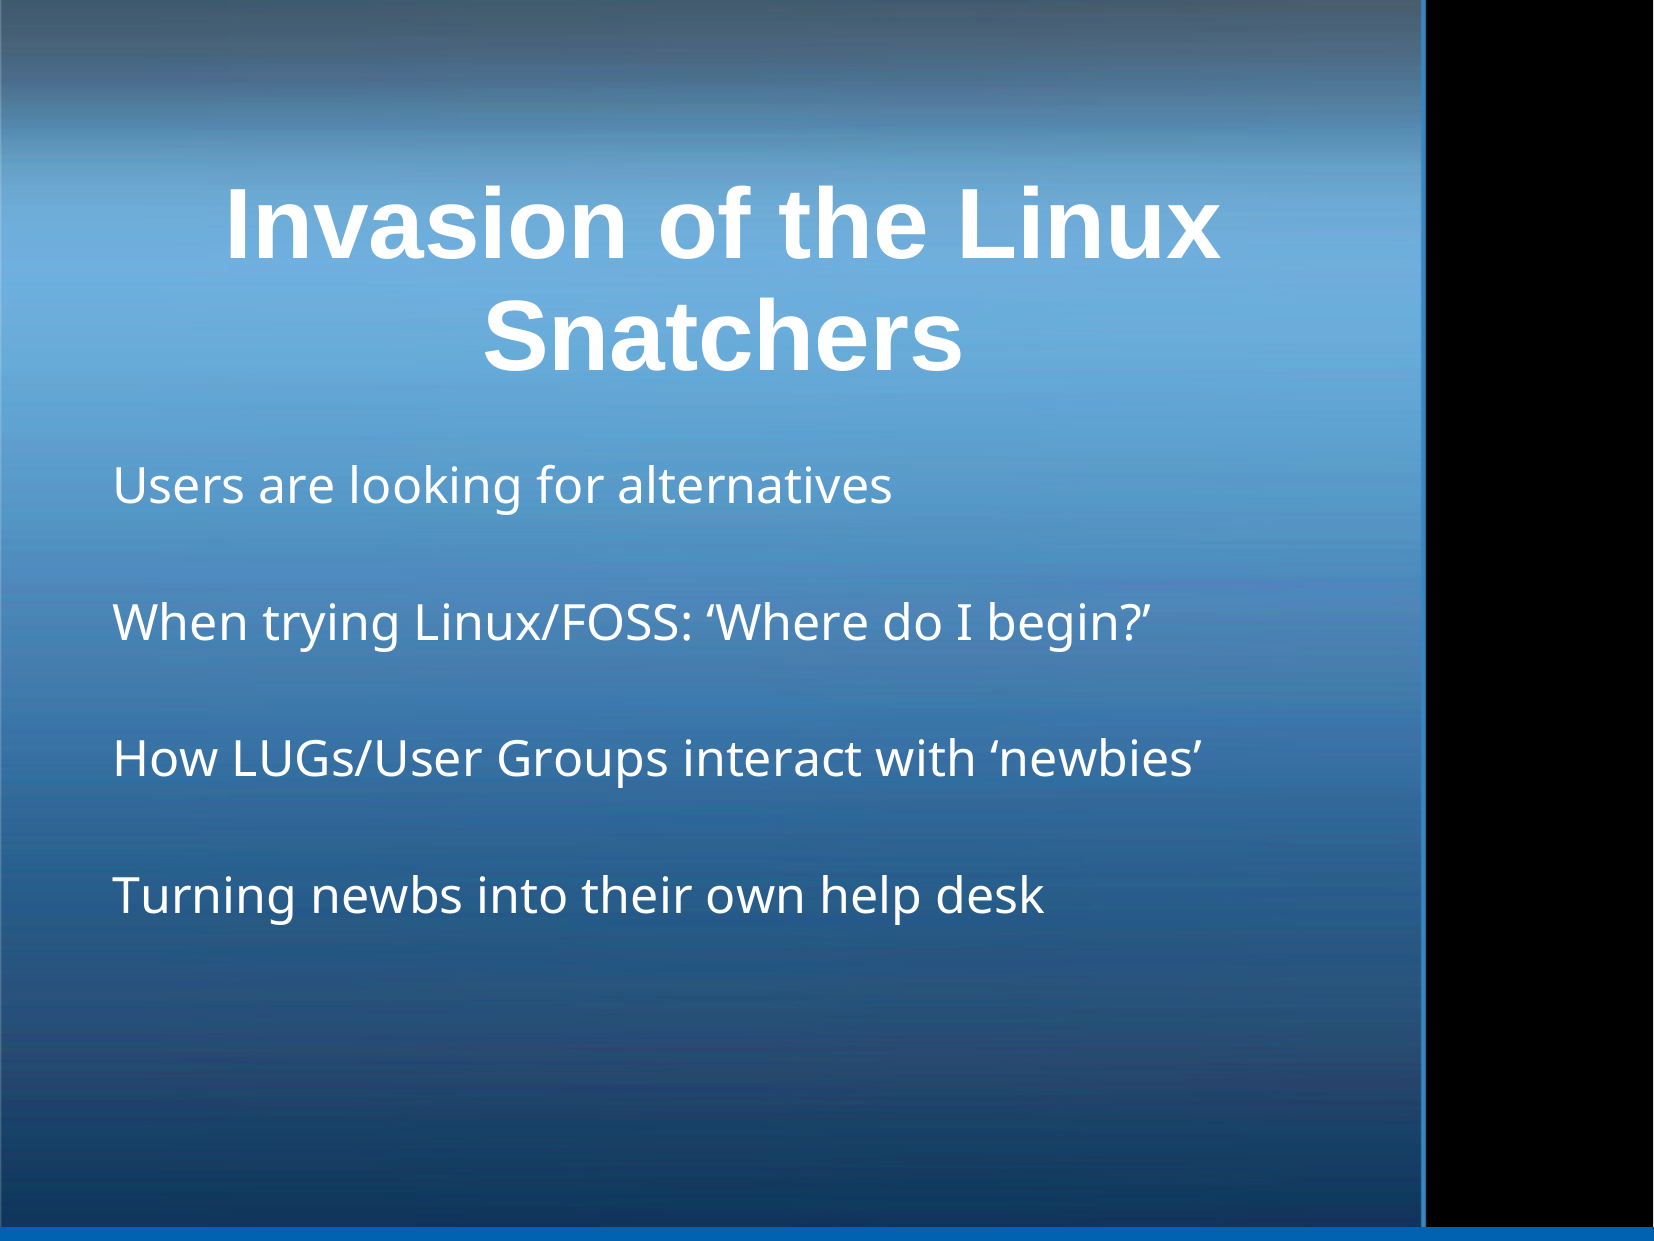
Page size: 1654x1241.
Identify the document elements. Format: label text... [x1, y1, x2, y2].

title Invasion of the Linux Snatchers [0, 151, 1448, 409]
title Users are looking for alternatives When trying Linux/FOSS: ‘Where do I begin?’ How LUGs/User Groups interact with ‘newbies’ Turning newbs into their own help desk [112, 472, 1351, 975]
picture [0, 0, 1654, 1227]
